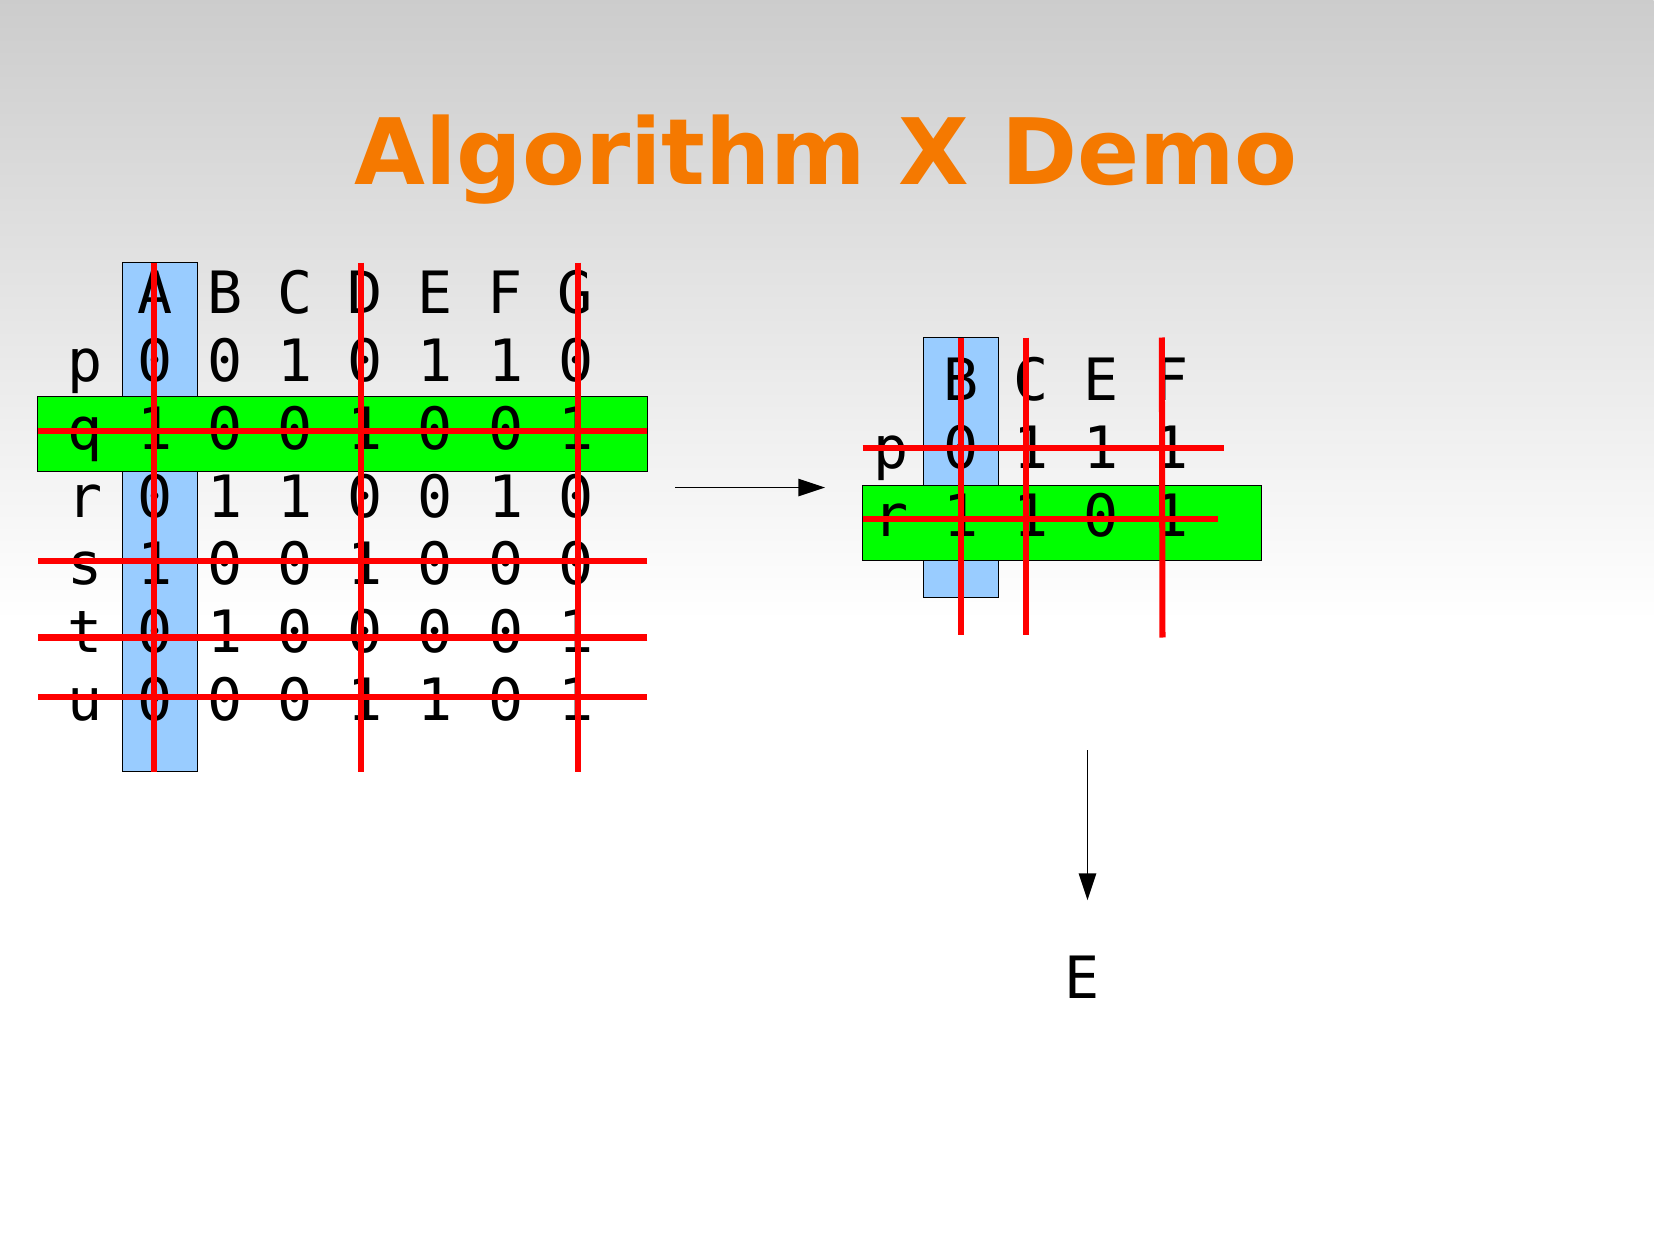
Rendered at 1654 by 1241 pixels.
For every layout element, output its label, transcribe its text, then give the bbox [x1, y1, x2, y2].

text_box [37, 396, 53, 472]
text_box A B C D E F G p 0 0 1 0 1 1 0 q 1 0 0 1 0 0 1 r 0 1 1 0 0 1 0 s 1 0 0 1 0 0 0 t 0 1 0 0 0 0 1 u 0 0 0 1 1 0 1 [53, 252, 616, 742]
text_box [862, 485, 1262, 598]
text_box [122, 742, 198, 772]
text_box B C E F p 0 1 1 1 r 1 1 0 1 [858, 339, 1211, 558]
title Algorithm X Demo [82, 56, 1571, 250]
text_box E [1050, 937, 1201, 1021]
text_box [616, 396, 648, 472]
